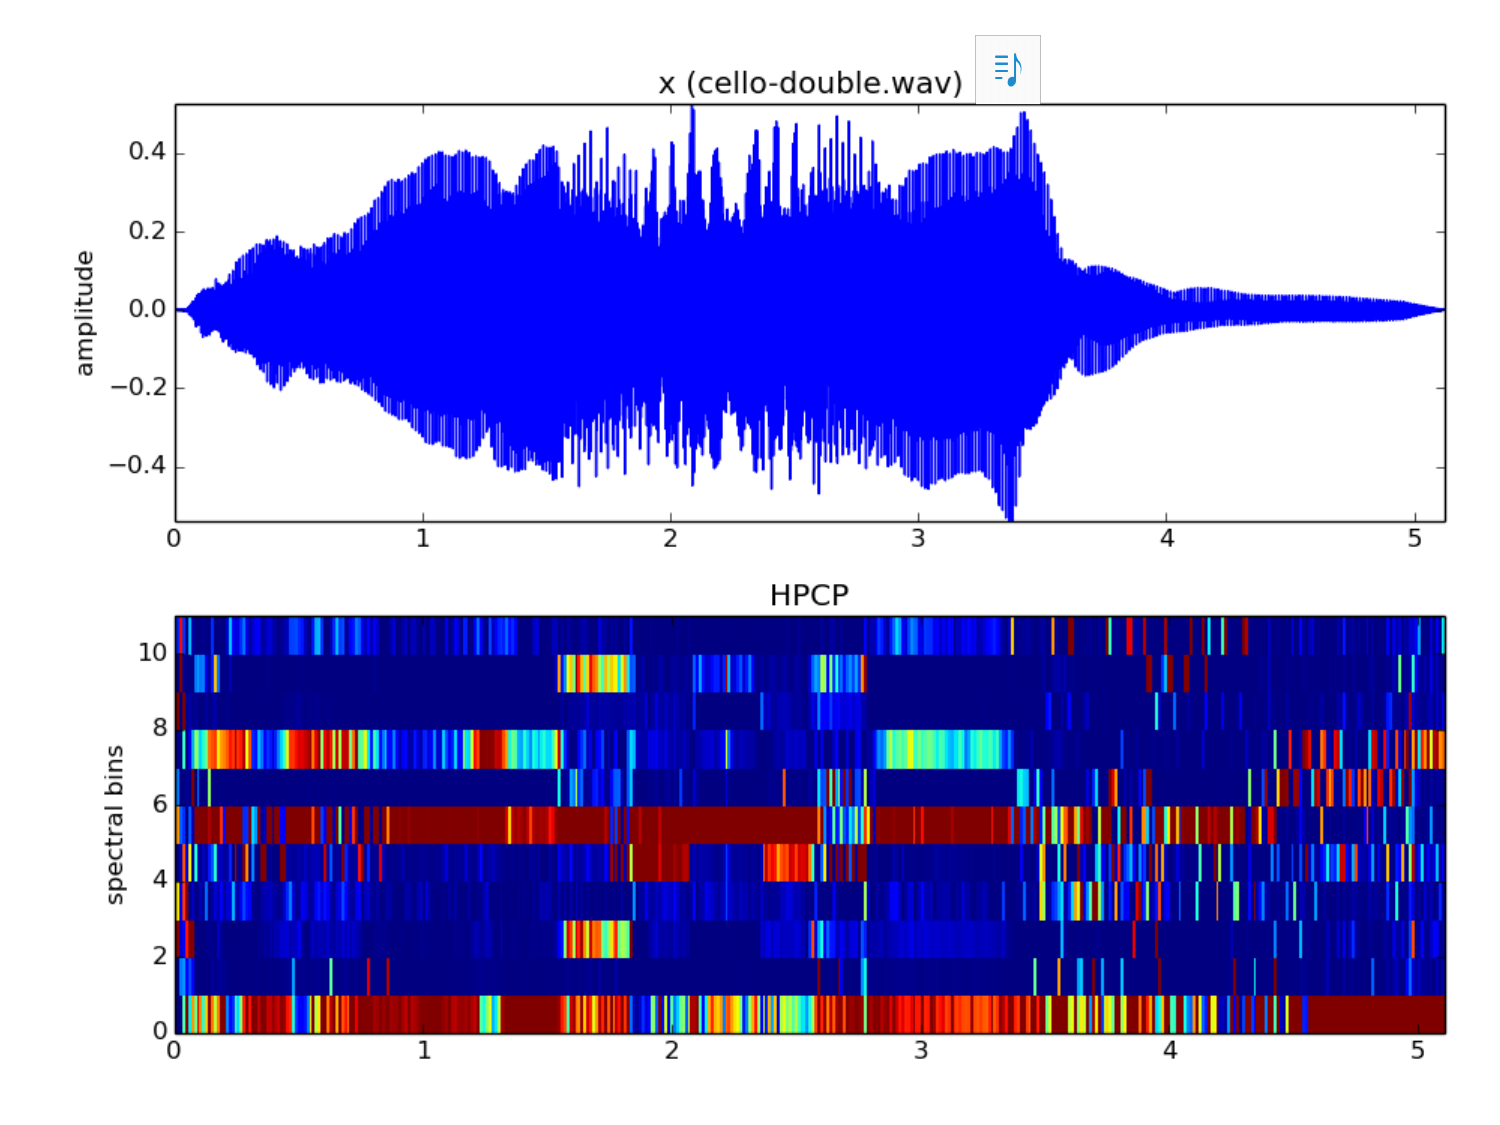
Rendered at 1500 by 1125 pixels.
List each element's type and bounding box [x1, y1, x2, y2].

picture [46, 44, 1472, 1095]
text_box [975, 33, 1041, 105]
